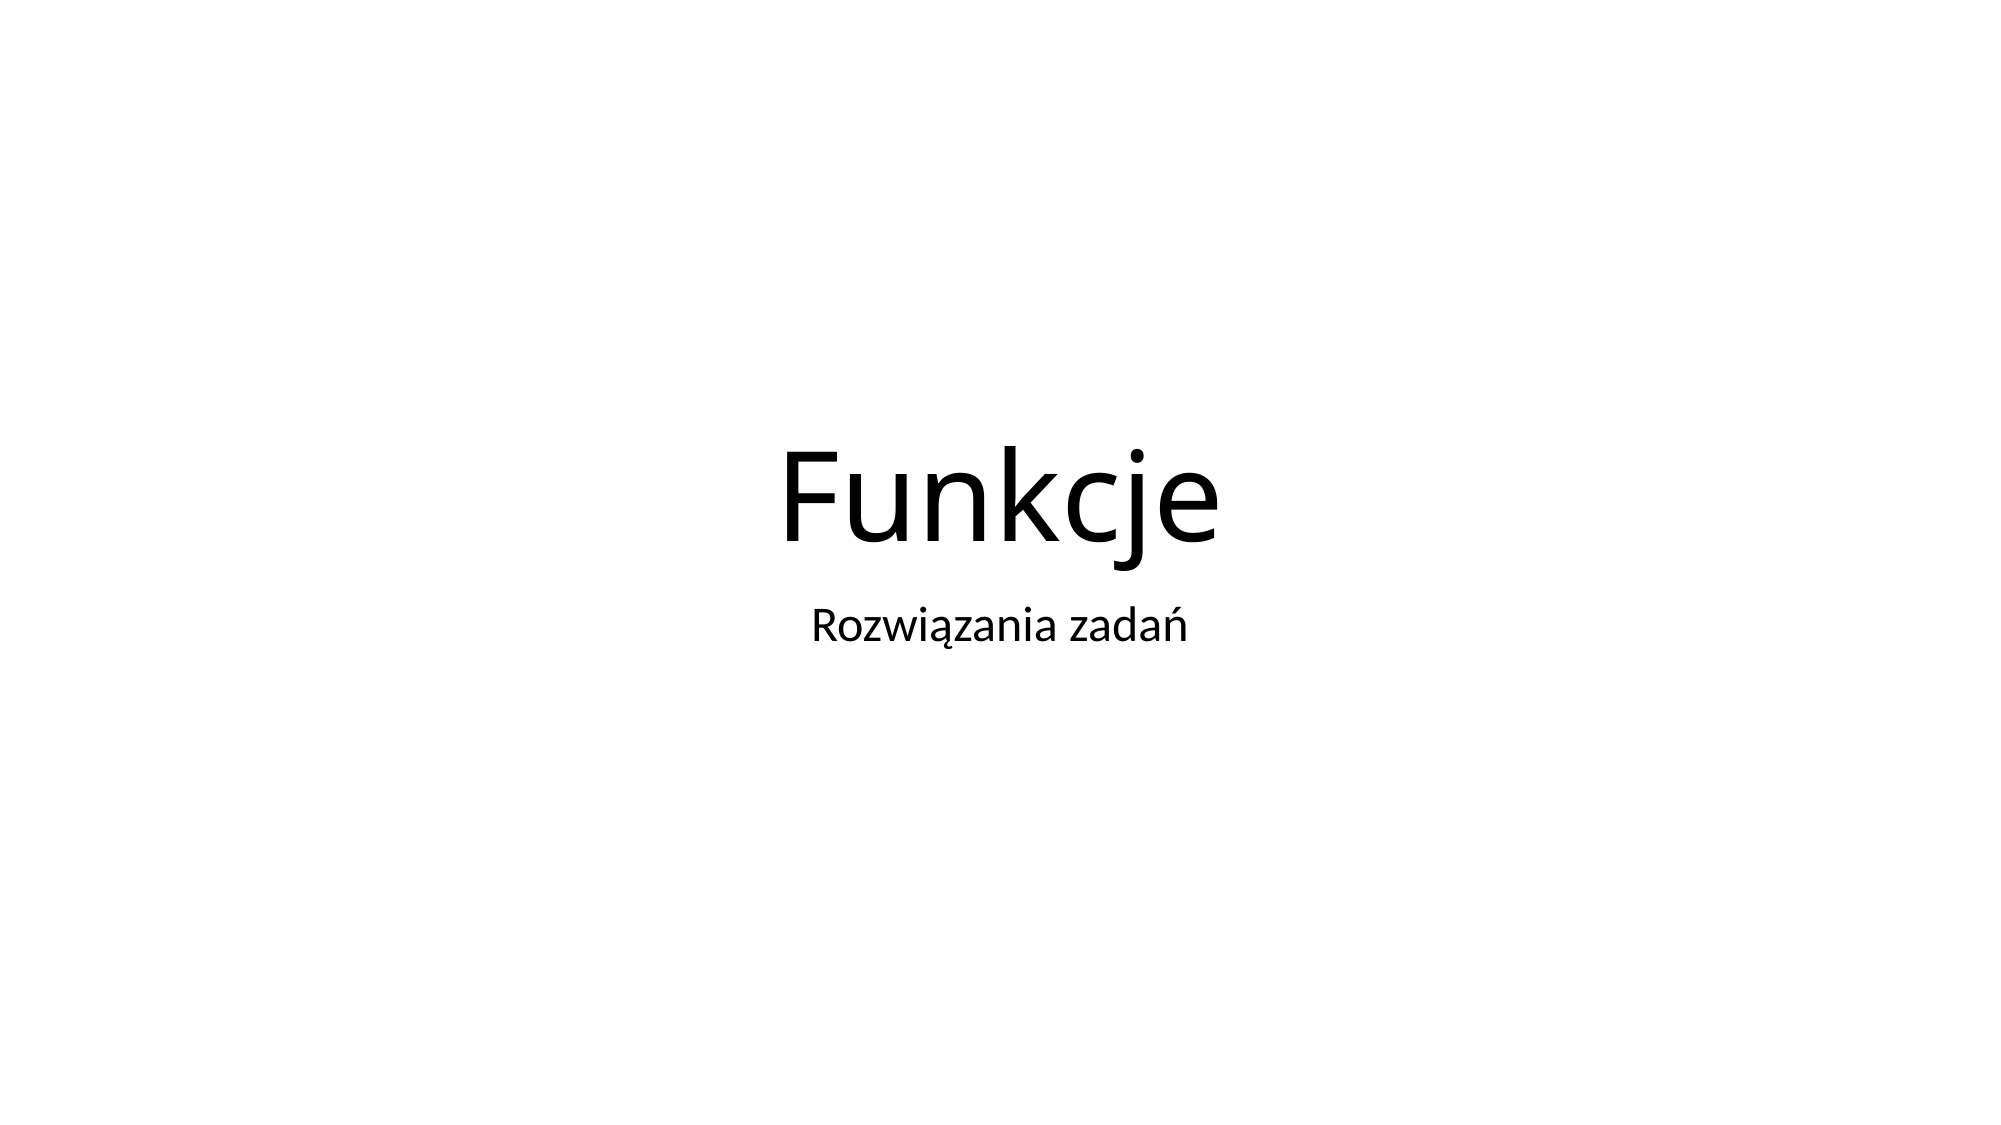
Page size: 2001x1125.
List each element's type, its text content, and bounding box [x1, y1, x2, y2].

title Funkcje [249, 184, 1750, 576]
subtitle Rozwiązania zadań [249, 590, 1750, 863]
